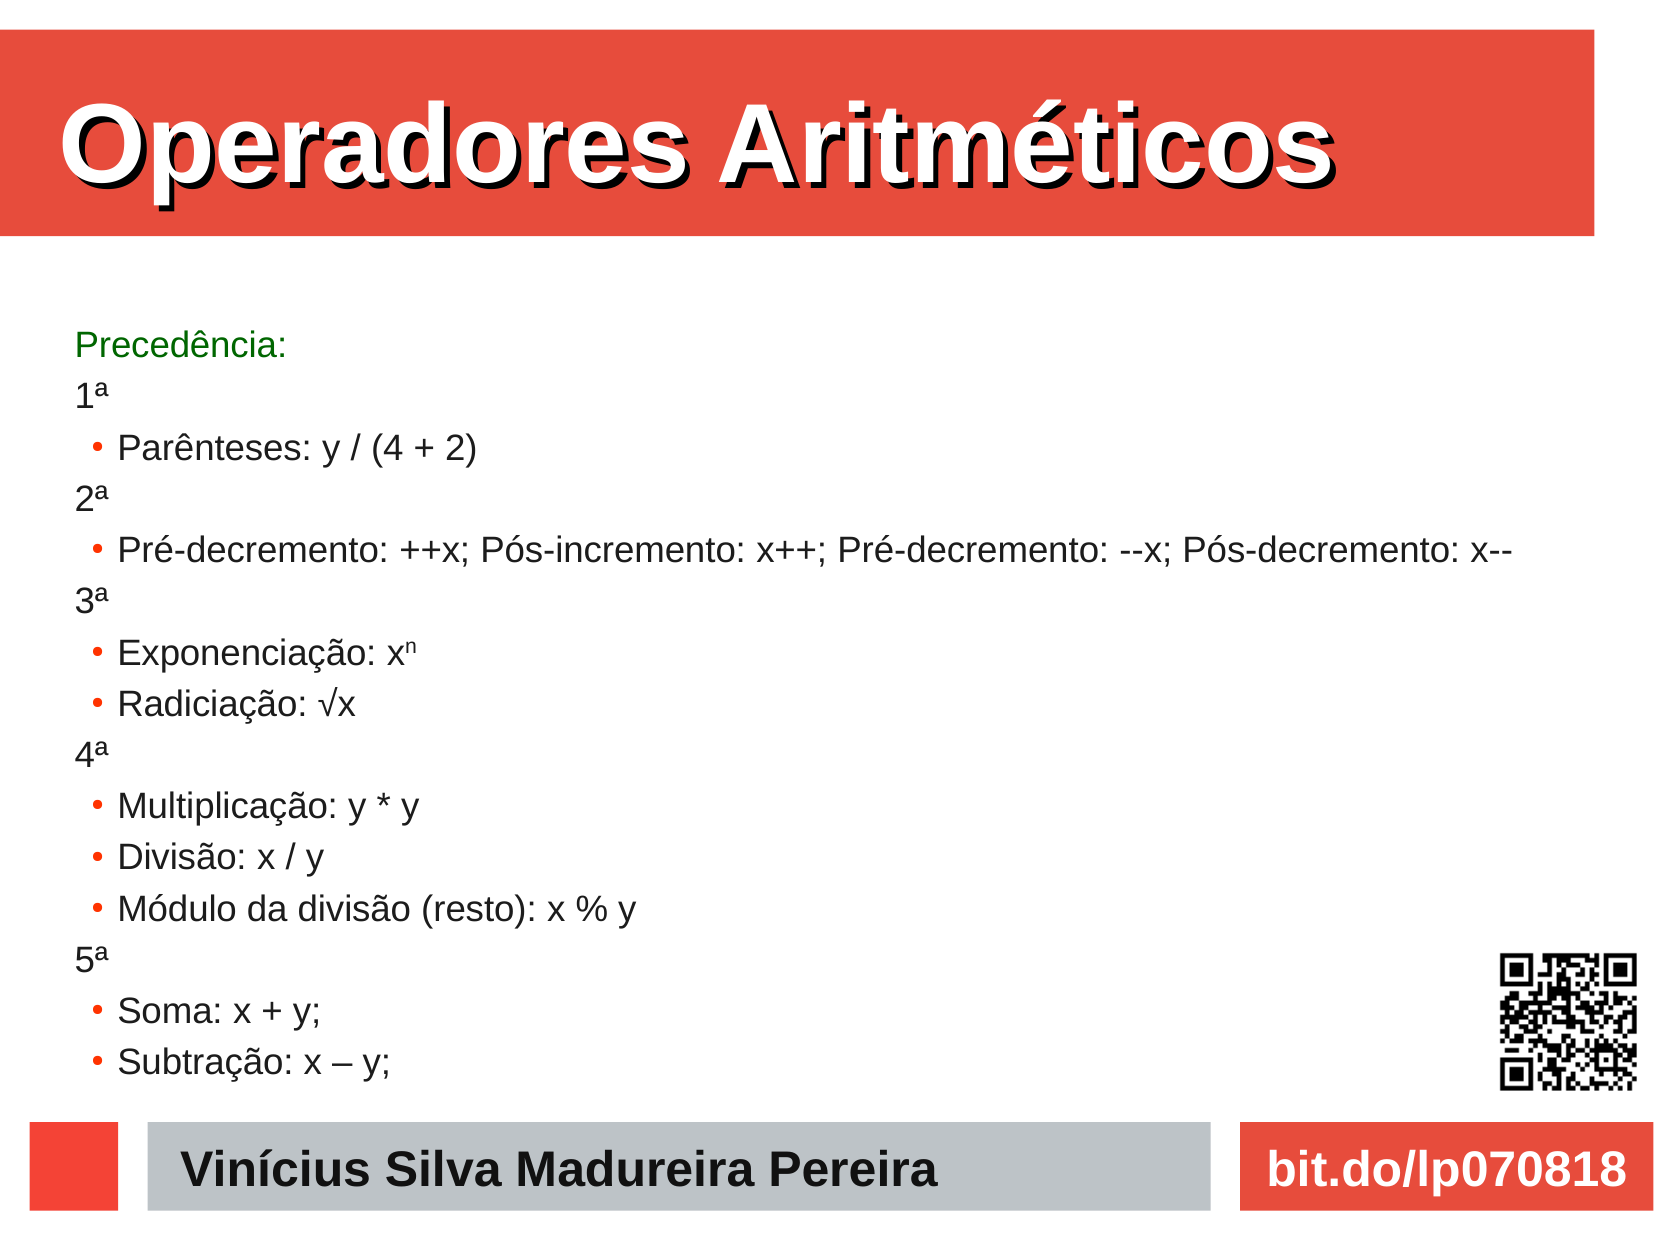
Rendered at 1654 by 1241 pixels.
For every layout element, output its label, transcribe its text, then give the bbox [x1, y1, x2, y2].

list Precedência: 1ª Parênteses: y / (4 + 2) 2ª Pré-decremento: ++x; Pós-incremento: x++; Pré-decremento: --x; Pós-decremento: x-- 3ª Exponenciação: xn Radiciação: √x 4ª Multiplicação: y * y Divisão: x / y Módulo da divisão (resto): x % y 5ª Soma: x + y; Subtração: x – y; [59, 324, 1565, 1093]
text_box bit.do/lp070818 [1228, 1133, 1654, 1205]
picture [1491, 944, 1648, 1102]
text_box Vinícius Silva Madureira Pereira [165, 1133, 1170, 1205]
title Operadores Aritméticos [59, 59, 1595, 207]
